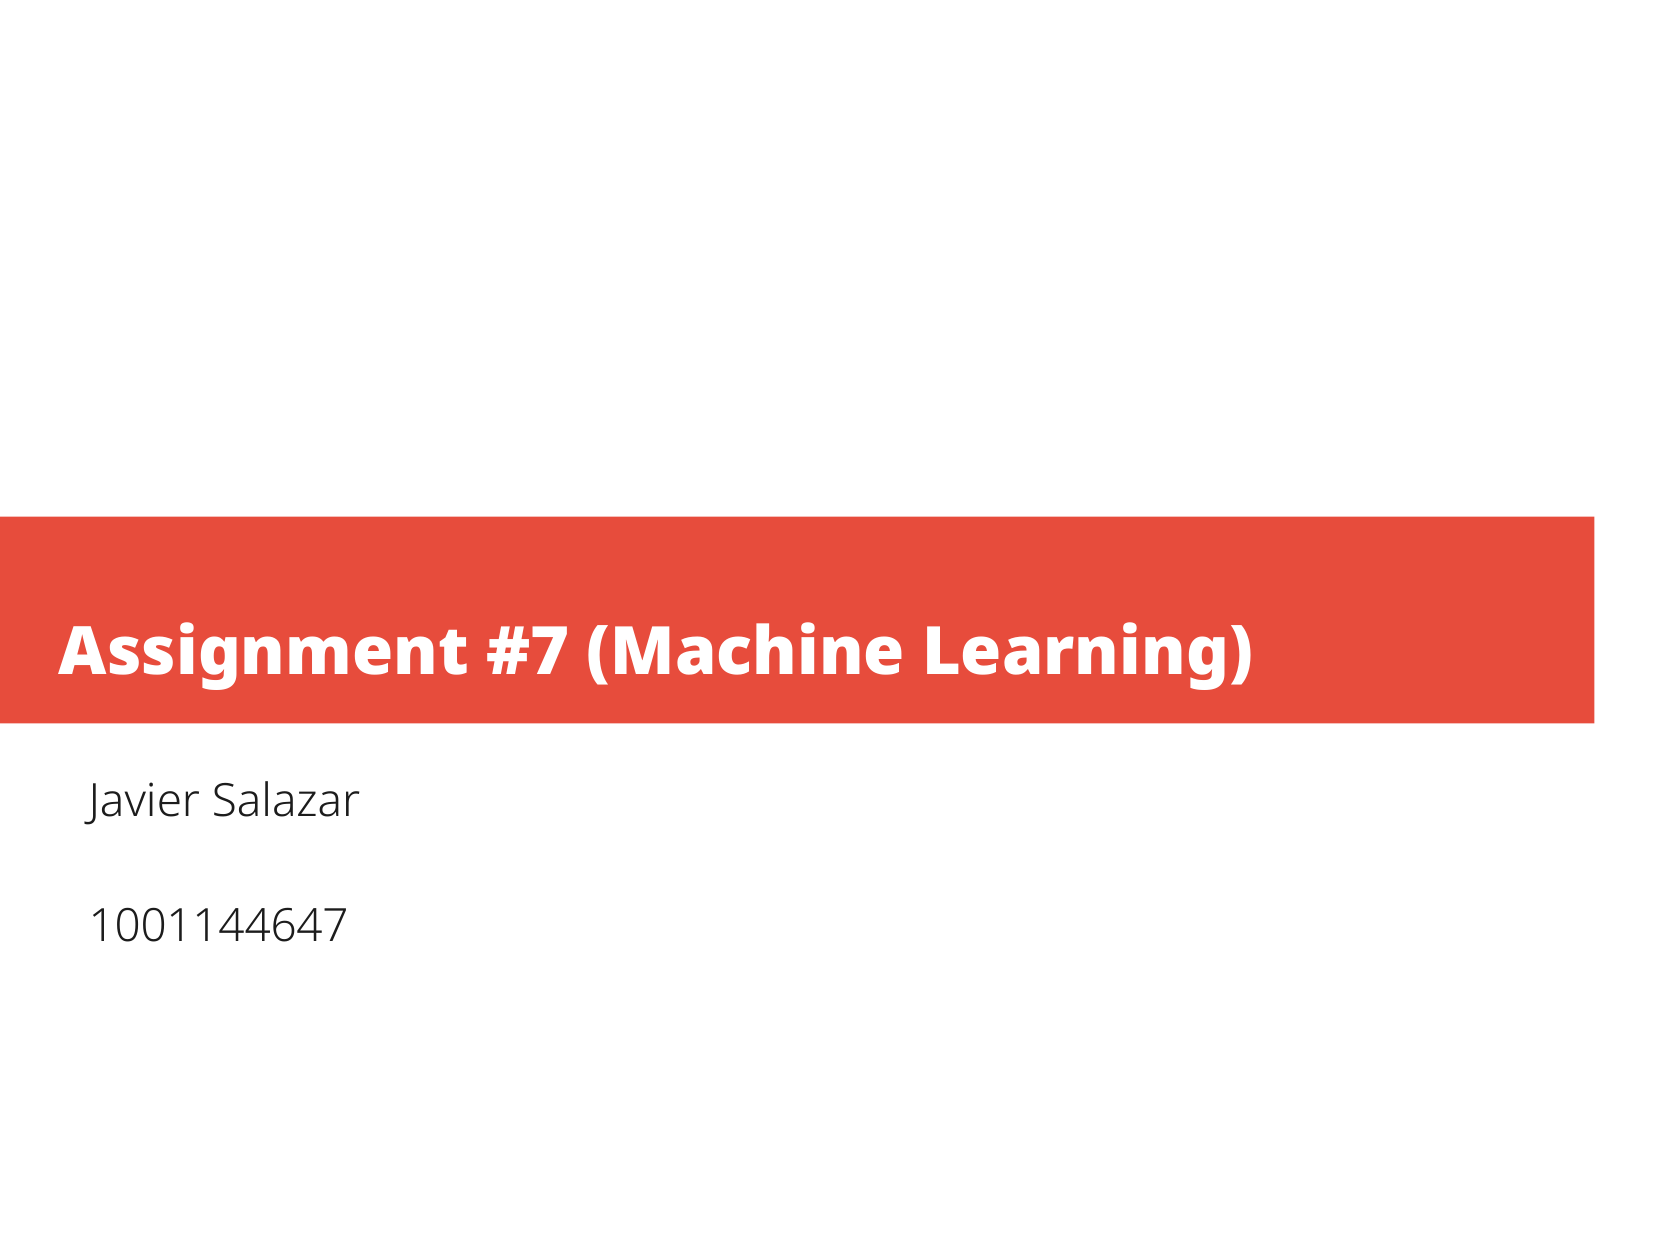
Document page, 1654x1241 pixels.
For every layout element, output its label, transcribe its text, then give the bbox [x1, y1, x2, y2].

title Assignment #7 (Machine Learning) [59, 546, 1595, 694]
subtitle Javier Salazar 1001144647 [88, 767, 1595, 1182]
